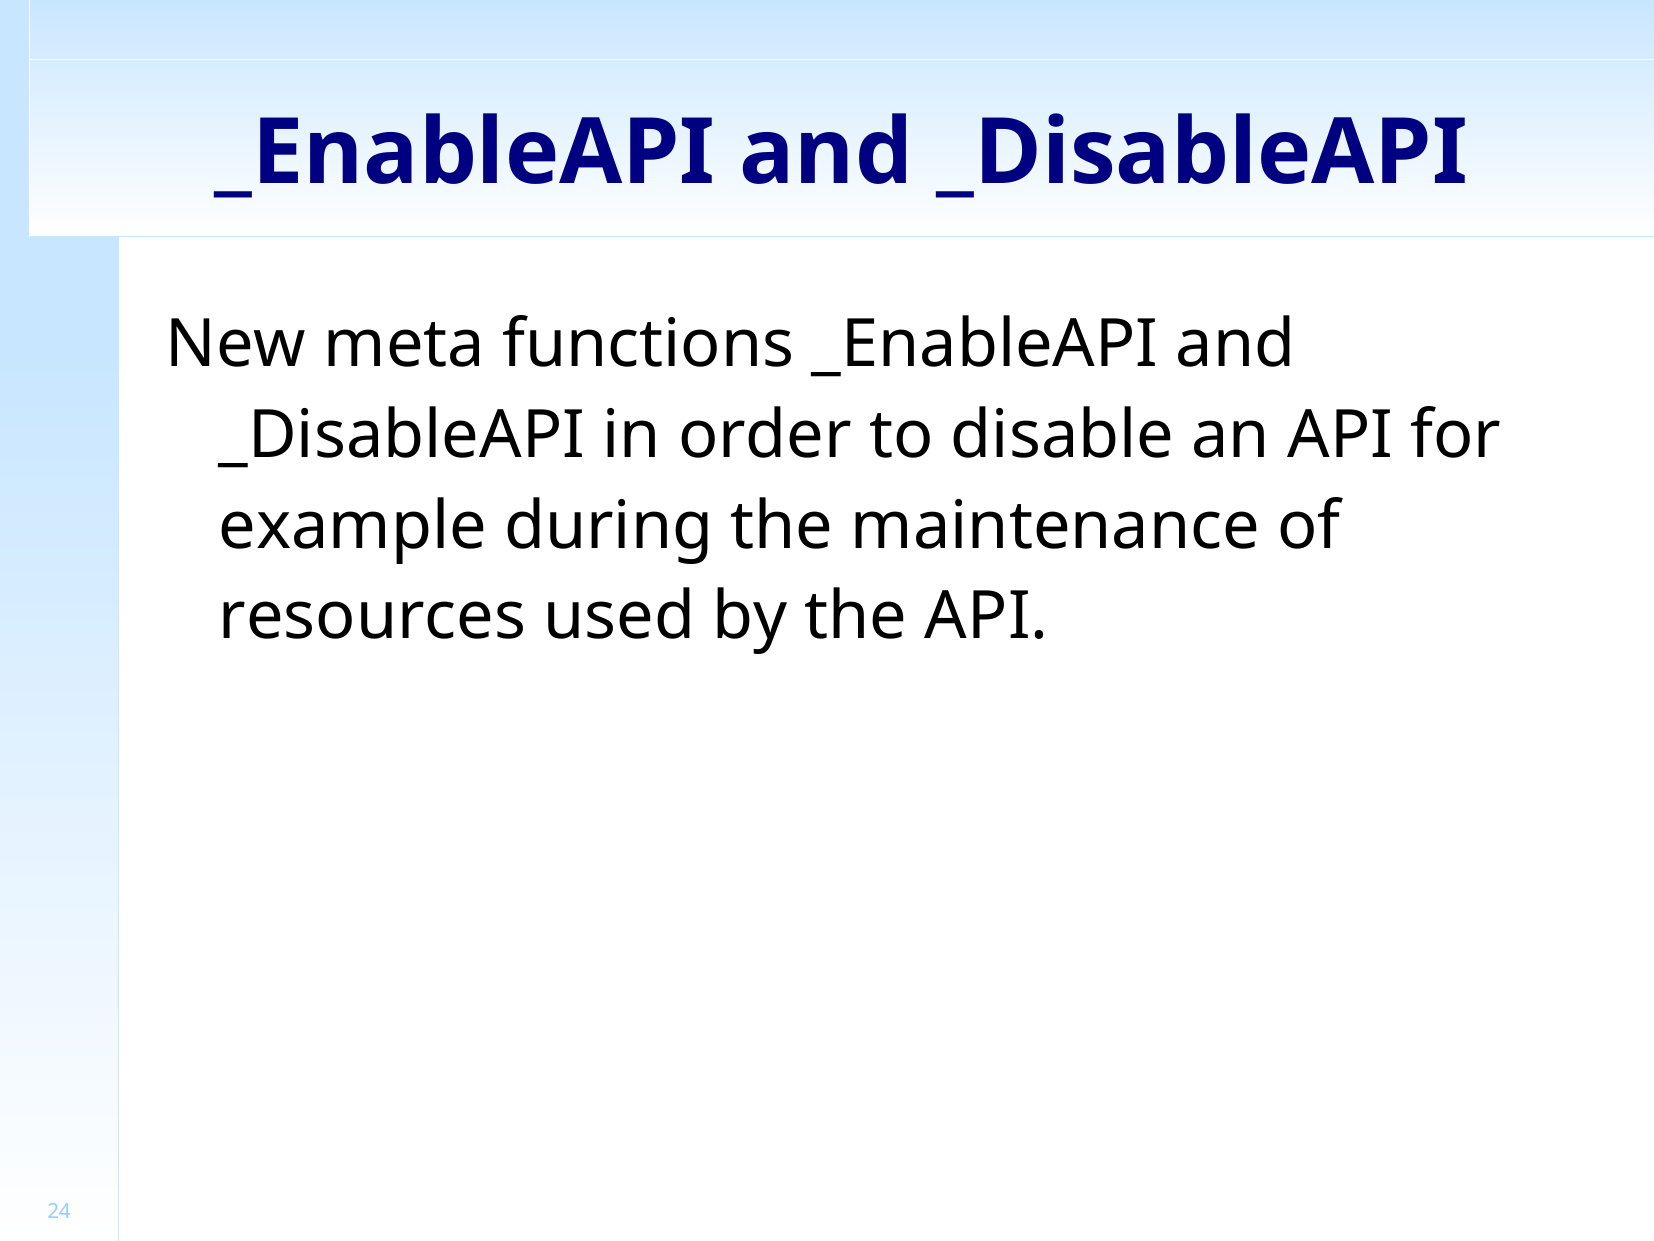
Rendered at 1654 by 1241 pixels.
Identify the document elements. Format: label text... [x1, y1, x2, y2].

list New meta functions _EnableAPI and _DisableAPI in order to disable an API for example during the maintenance of resources used by the API. [147, 295, 1625, 1182]
title _EnableAPI and _DisableAPI [29, 59, 1654, 237]
